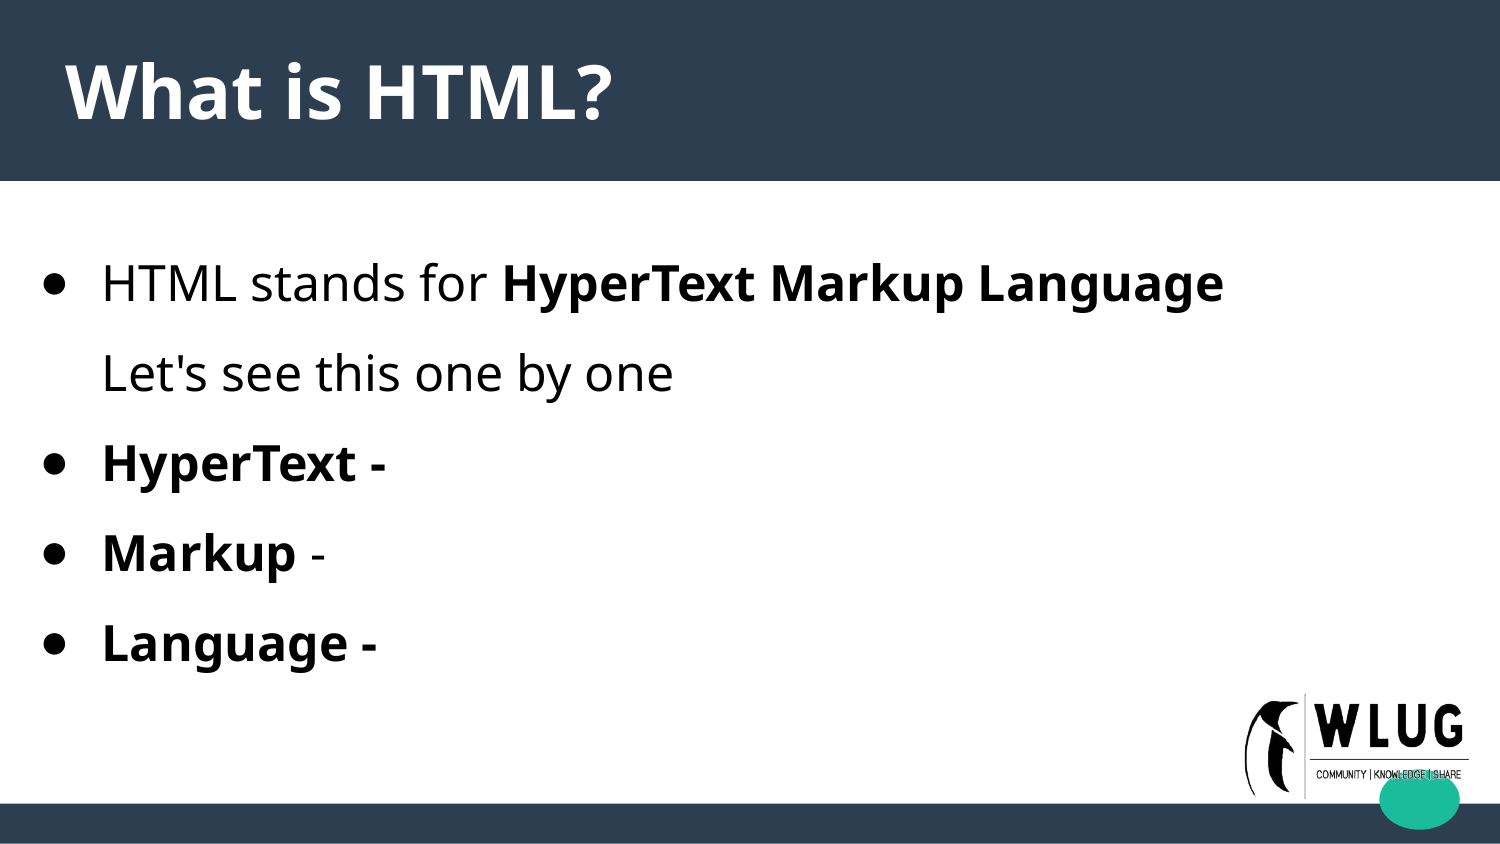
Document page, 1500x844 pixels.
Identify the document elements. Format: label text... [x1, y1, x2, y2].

picture [1229, 686, 1477, 804]
title What is HTML? [50, 29, 1205, 148]
list HTML stands for HyperText Markup Language Let's see this one by one HyperText - Markup - Language - [11, 206, 1500, 816]
